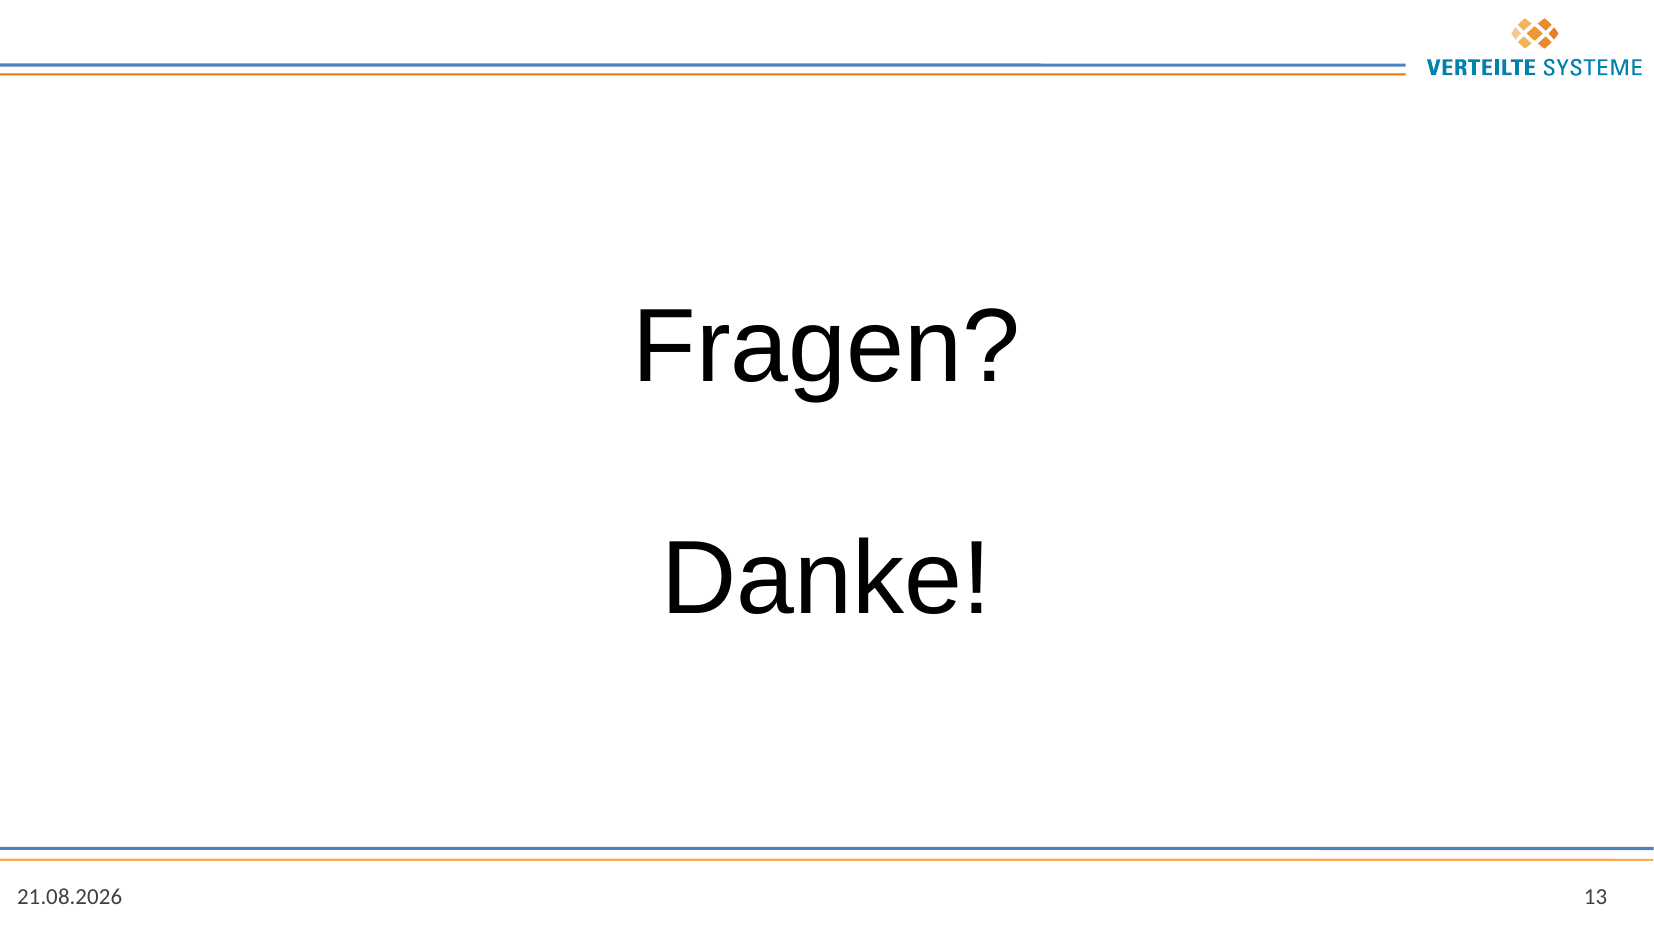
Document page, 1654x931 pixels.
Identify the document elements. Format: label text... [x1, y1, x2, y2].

subtitle Fragen? Danke! [82, 37, 1571, 886]
